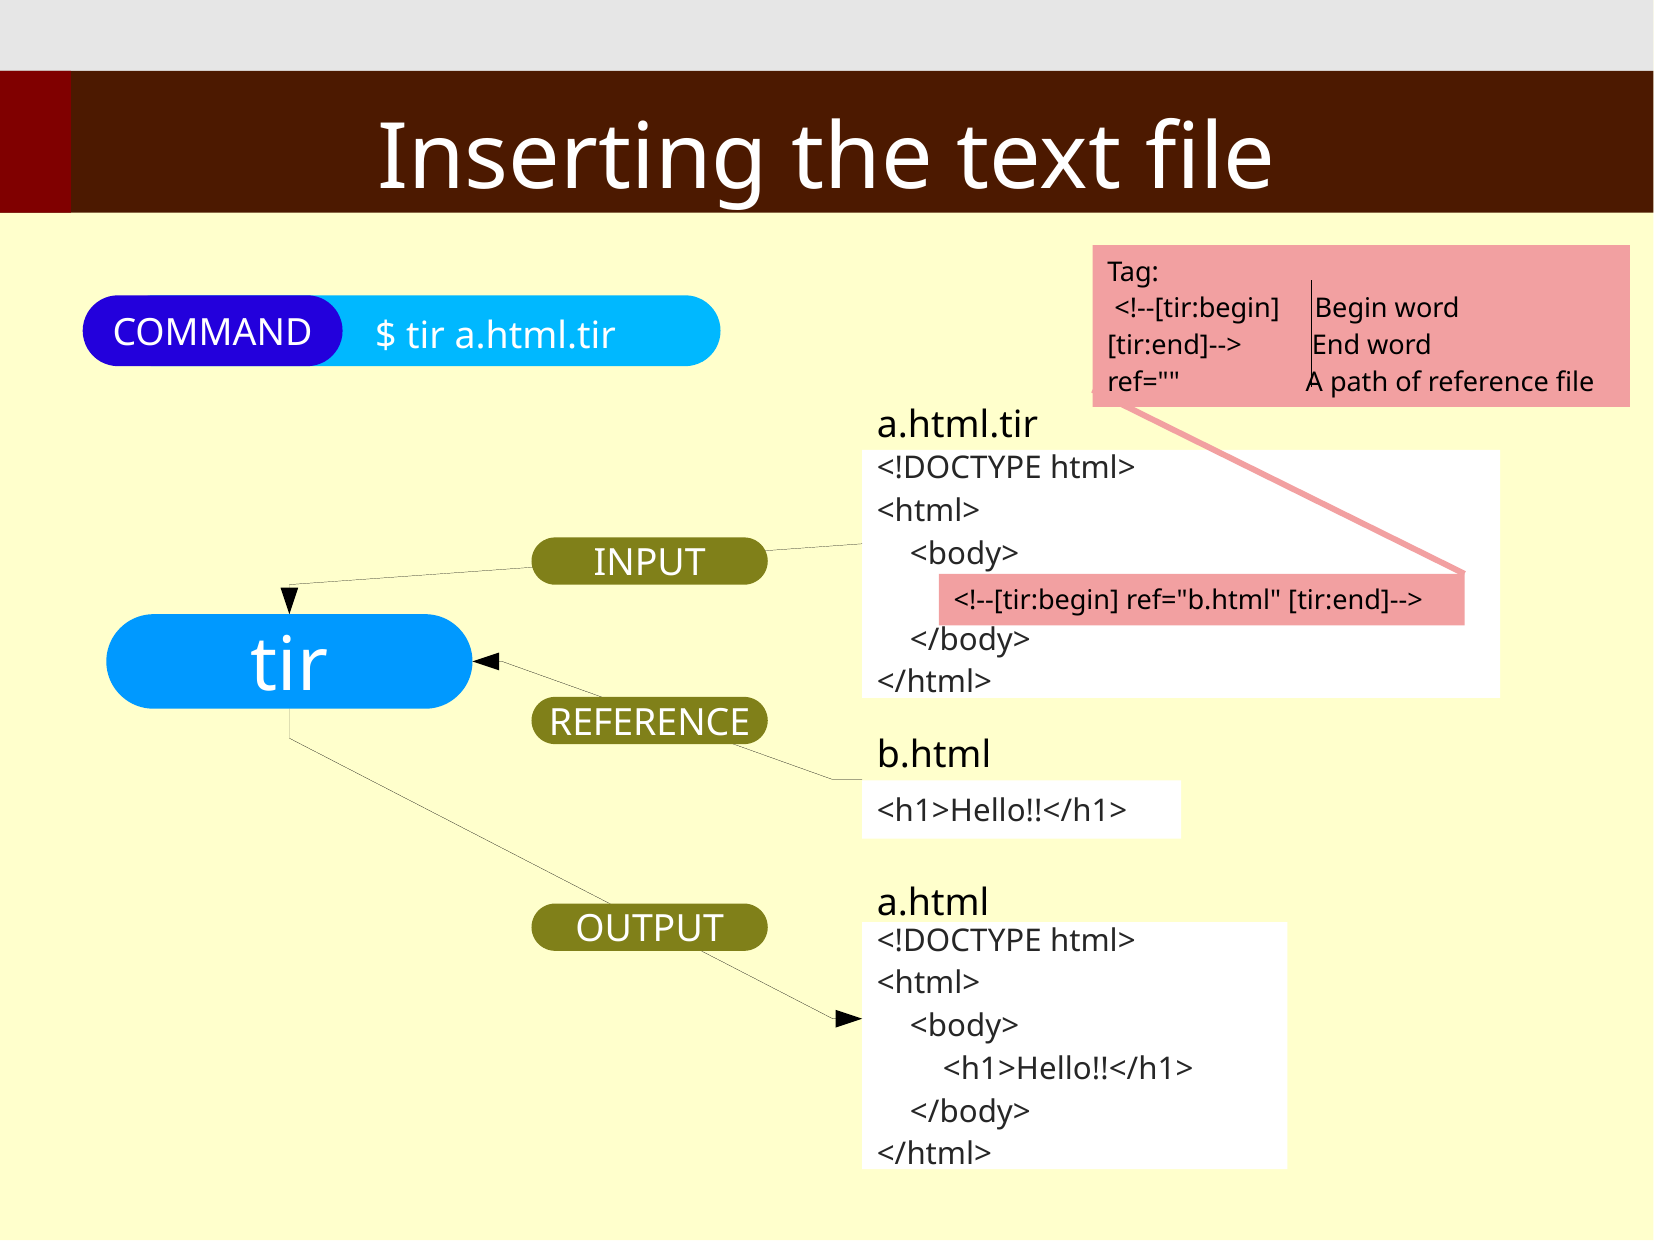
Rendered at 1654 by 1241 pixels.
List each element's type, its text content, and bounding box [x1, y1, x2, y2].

text_box OUTPUT [531, 903, 768, 951]
text_box COMMAND [82, 295, 343, 367]
text_box a.html.tir [862, 389, 1093, 461]
text_box a.html [862, 868, 1016, 974]
text_box <!DOCTYPE html> <html> <body> <!--[tir: </body> </html> [862, 449, 1501, 698]
text_box [311, 295, 721, 367]
text_box <!--[tir:begin] ref="b.html" [tir:end]--> [938, 573, 1465, 622]
text_box $ tir a.html.tir [360, 301, 644, 362]
text_box <h1>Hello!!</h1> [862, 780, 1182, 839]
text_box b.html [862, 720, 1016, 781]
title Inserting the text file [82, 49, 1571, 257]
text_box INPUT [531, 537, 768, 585]
text_box tir [106, 614, 473, 709]
text_box REFERENCE [531, 696, 768, 745]
text_box Tag: <!--[tir:begin] Begin word [tir:end]--> End word ref="" A path of reference file [1092, 245, 1630, 390]
text_box <!DOCTYPE html> <html> <body> <h1>Hello!!</h1> </body> </html> [862, 922, 1288, 1170]
